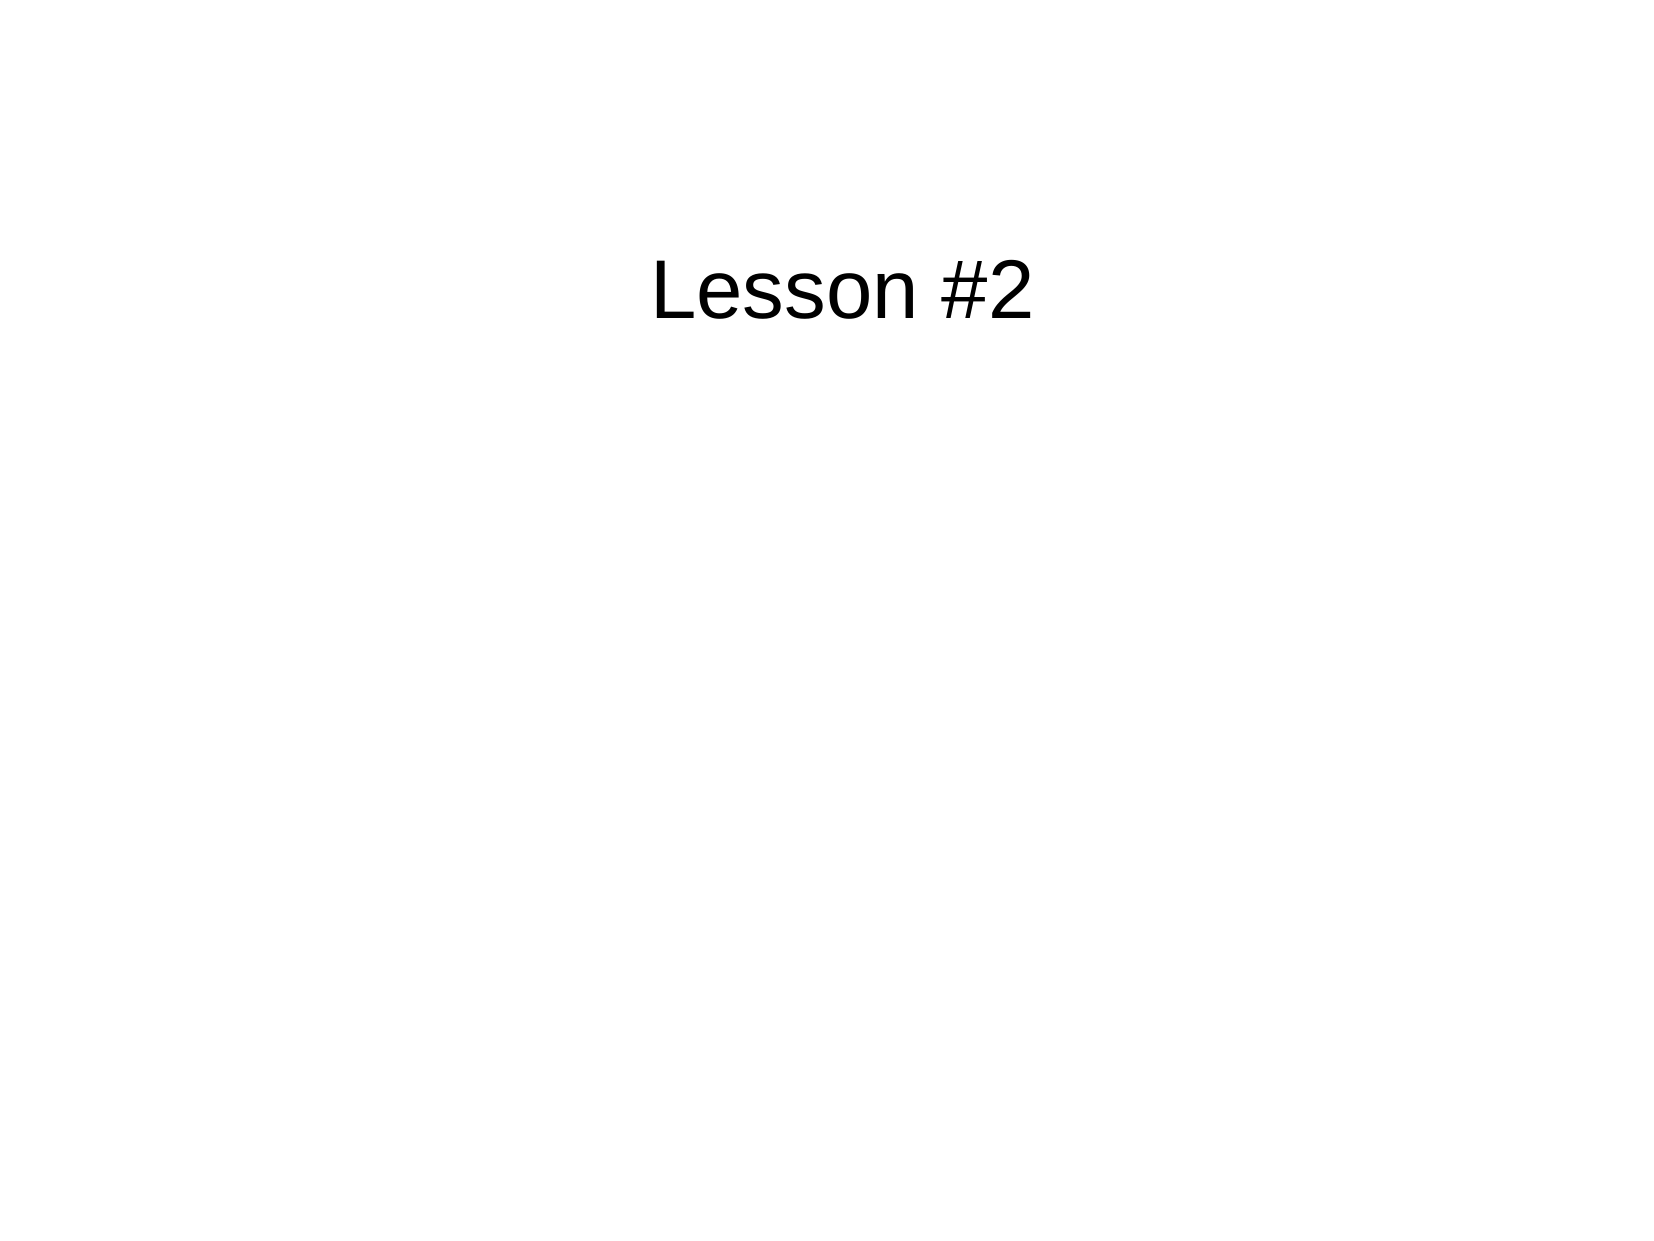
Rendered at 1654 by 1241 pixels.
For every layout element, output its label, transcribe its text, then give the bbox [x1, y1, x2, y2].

text_box Lesson #2 [635, 236, 1050, 345]
